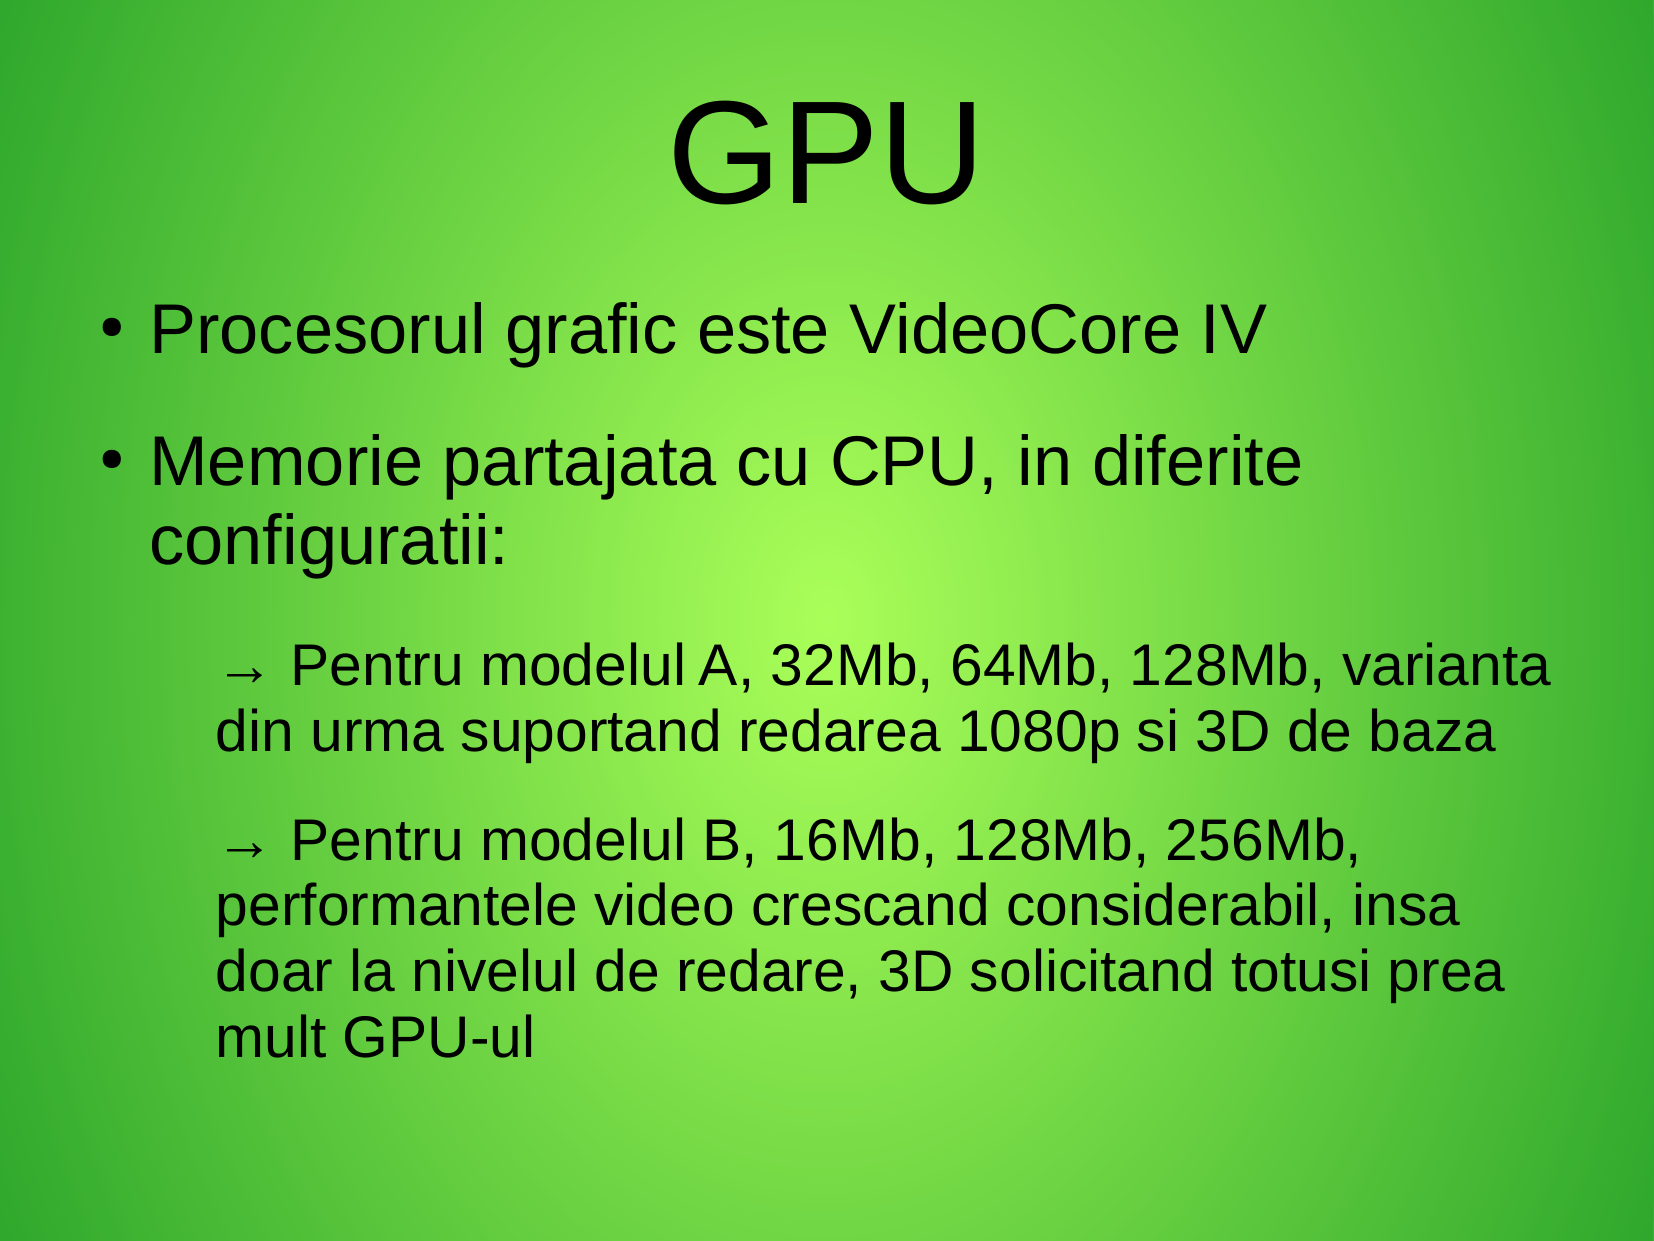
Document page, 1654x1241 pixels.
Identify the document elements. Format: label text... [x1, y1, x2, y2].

list Procesorul grafic este VideoCore IV Memorie partajata cu CPU, in diferite configuratii: → Pentru modelul A, 32Mb, 64Mb, 128Mb, varianta din urma suportand redarea 1080p si 3D de baza → Pentru modelul B, 16Mb, 128Mb, 256Mb, performantele video crescand considerabil, insa doar la nivelul de redare, 3D solicitand totusi prea mult GPU-ul [82, 290, 1561, 1126]
title GPU [82, 49, 1571, 257]
